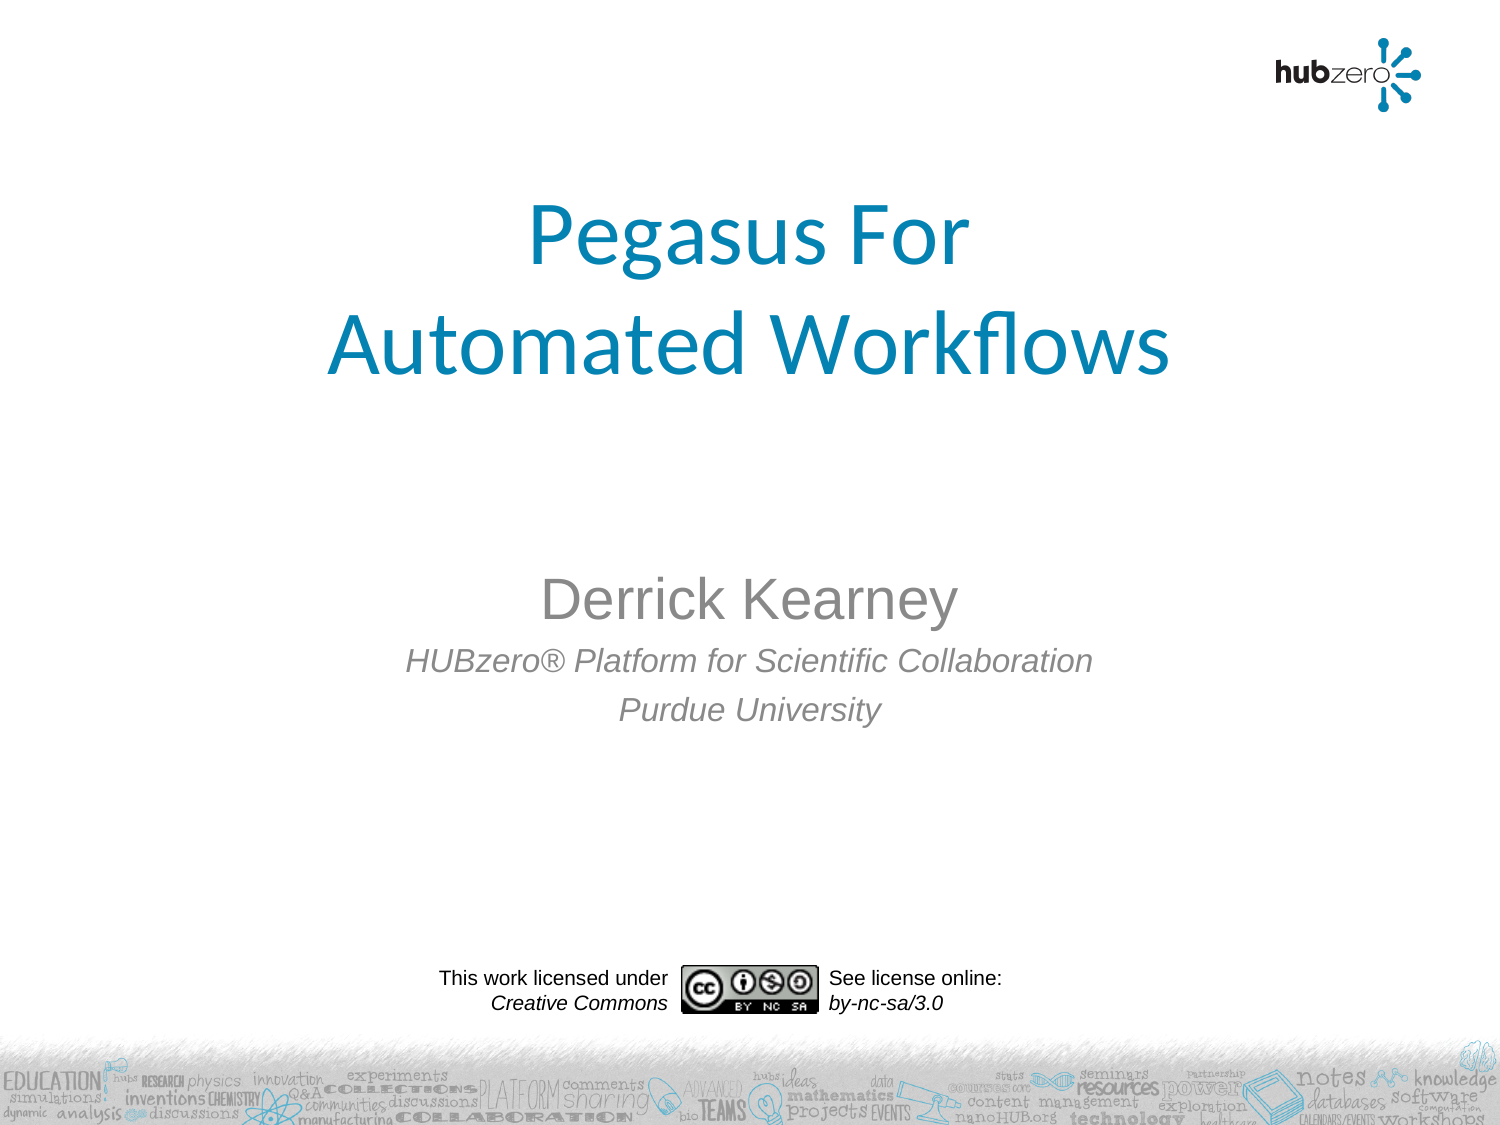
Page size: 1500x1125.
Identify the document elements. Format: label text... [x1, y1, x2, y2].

title Pegasus For Automated Workflows [112, 124, 1388, 442]
text_box This work licensed under Creative Commons [423, 956, 684, 1023]
picture [1272, 35, 1424, 115]
subtitle Derrick Kearney HUBzero® Platform for Scientific Collaboration Purdue University [24, 553, 1476, 842]
picture [0, 1034, 1500, 1125]
text_box See license online: by-nc-sa/3.0 [814, 956, 1018, 1023]
picture [684, 965, 814, 1014]
